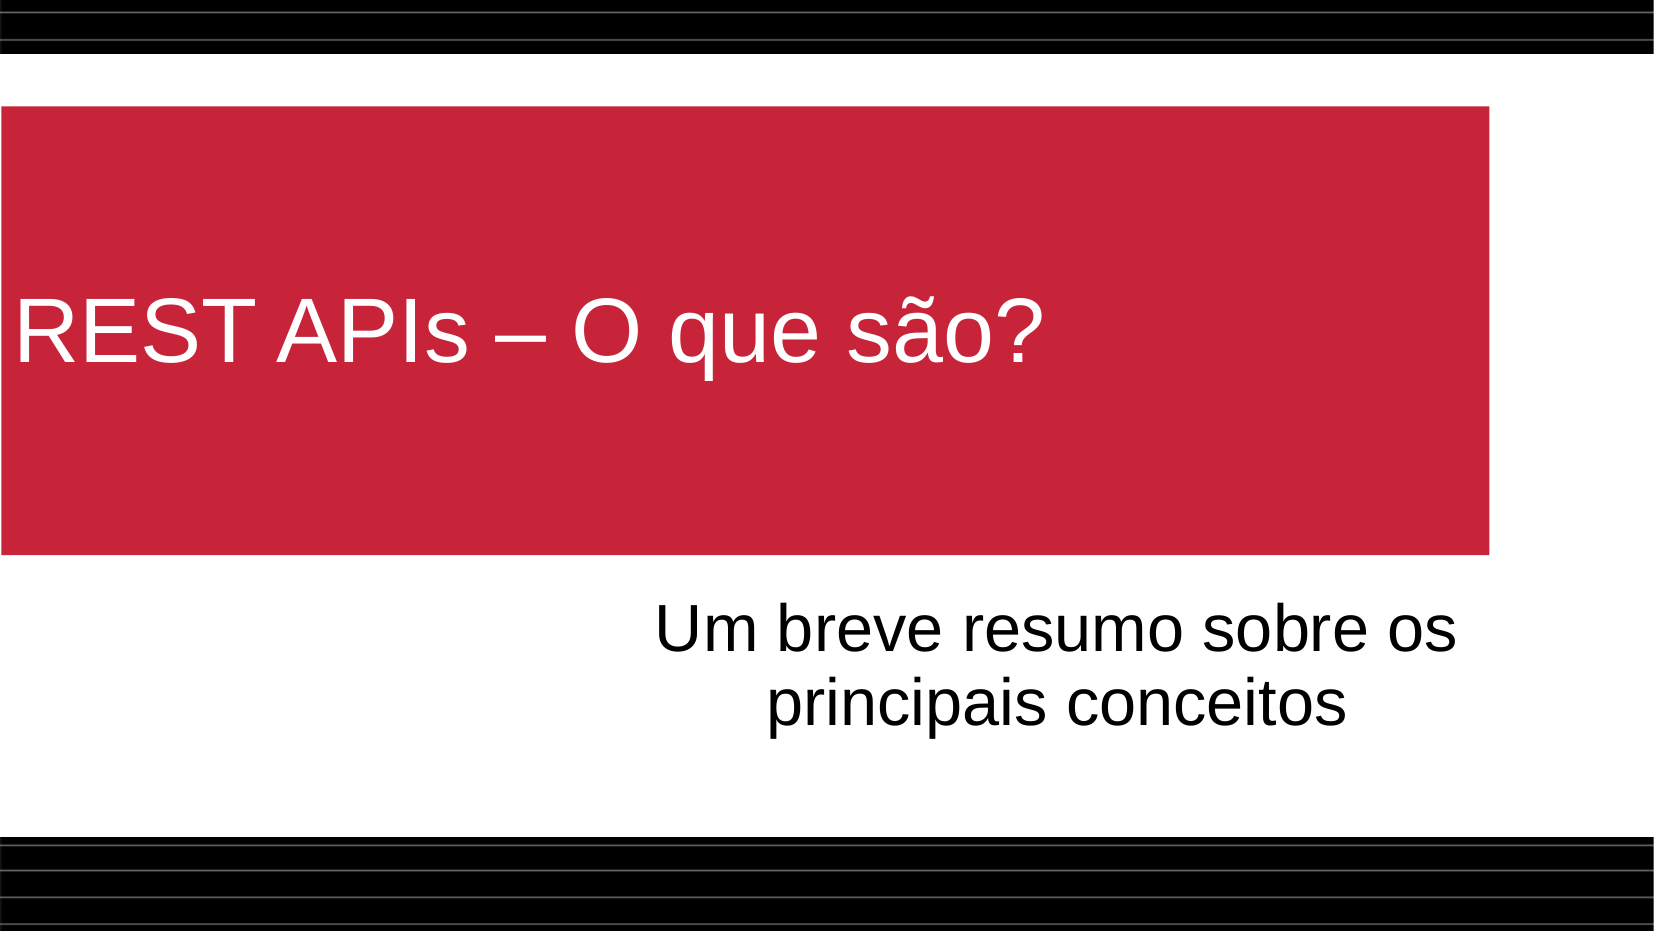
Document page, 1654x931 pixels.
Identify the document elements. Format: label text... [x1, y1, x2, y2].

title REST APIs – O que são? [1, 106, 1490, 556]
subtitle Um breve resumo sobre os principais conceitos [625, 590, 1489, 804]
picture [0, 837, 1654, 931]
picture [0, 0, 1654, 54]
